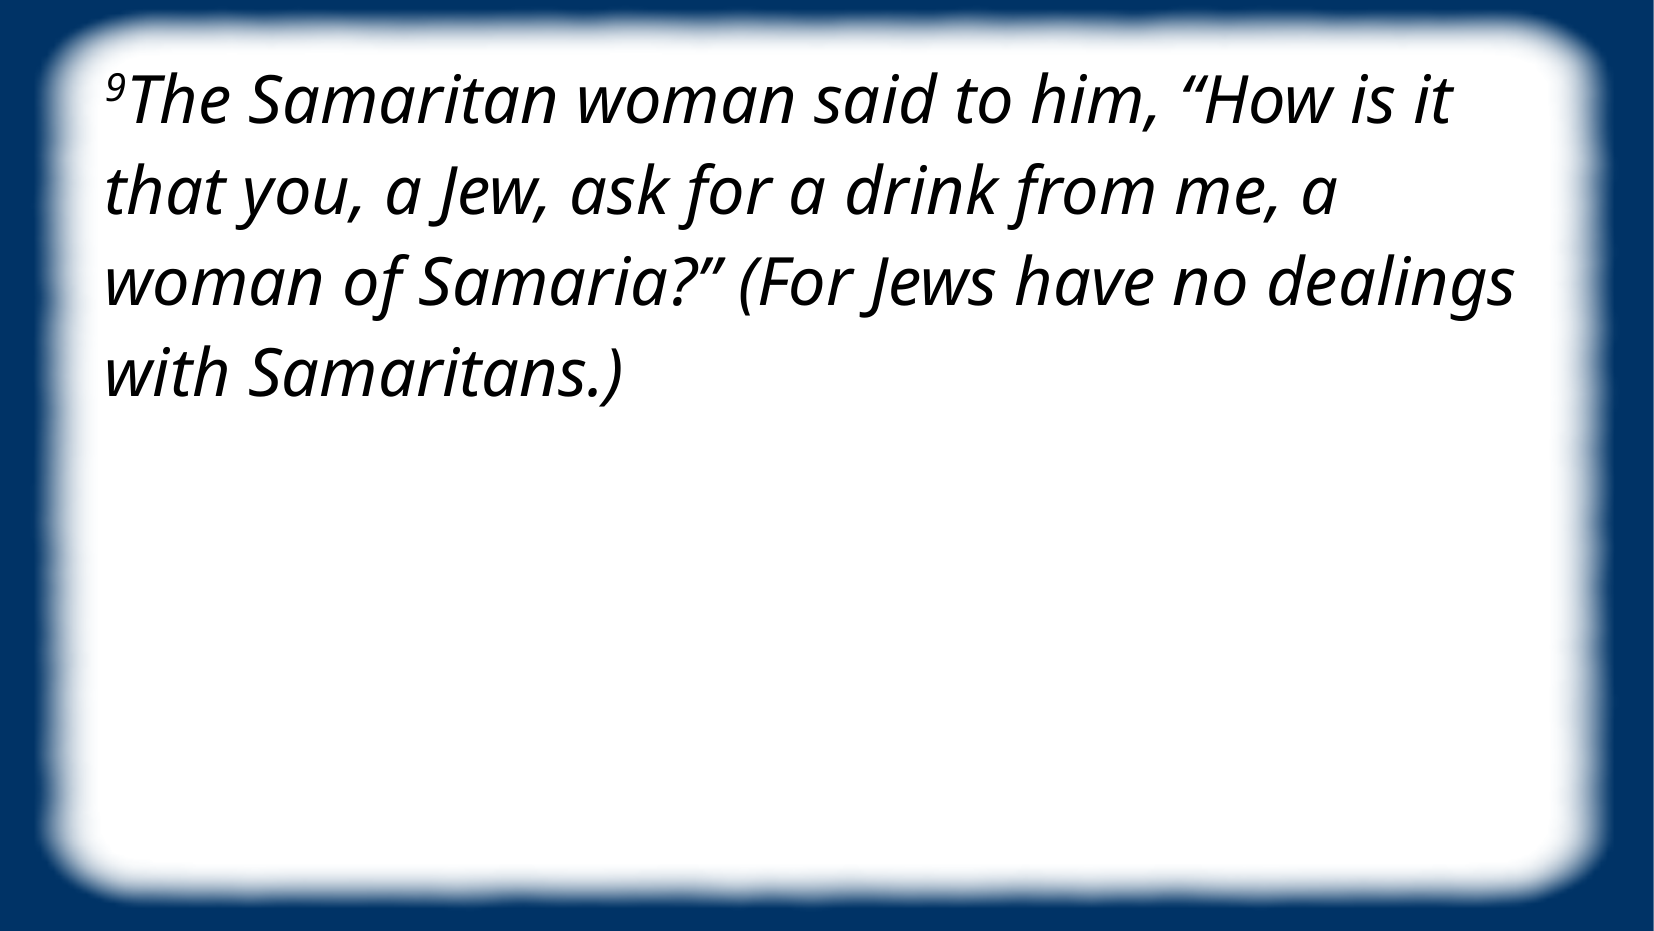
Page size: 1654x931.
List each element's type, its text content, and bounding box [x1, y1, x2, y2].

text_box 9The Samaritan woman said to him, “How is it that you, a Jew, ask for a drink from me, a woman of Samaria?” (For Jews have no dealings with Samaritans.) [90, 45, 1561, 451]
picture [0, 0, 1654, 931]
